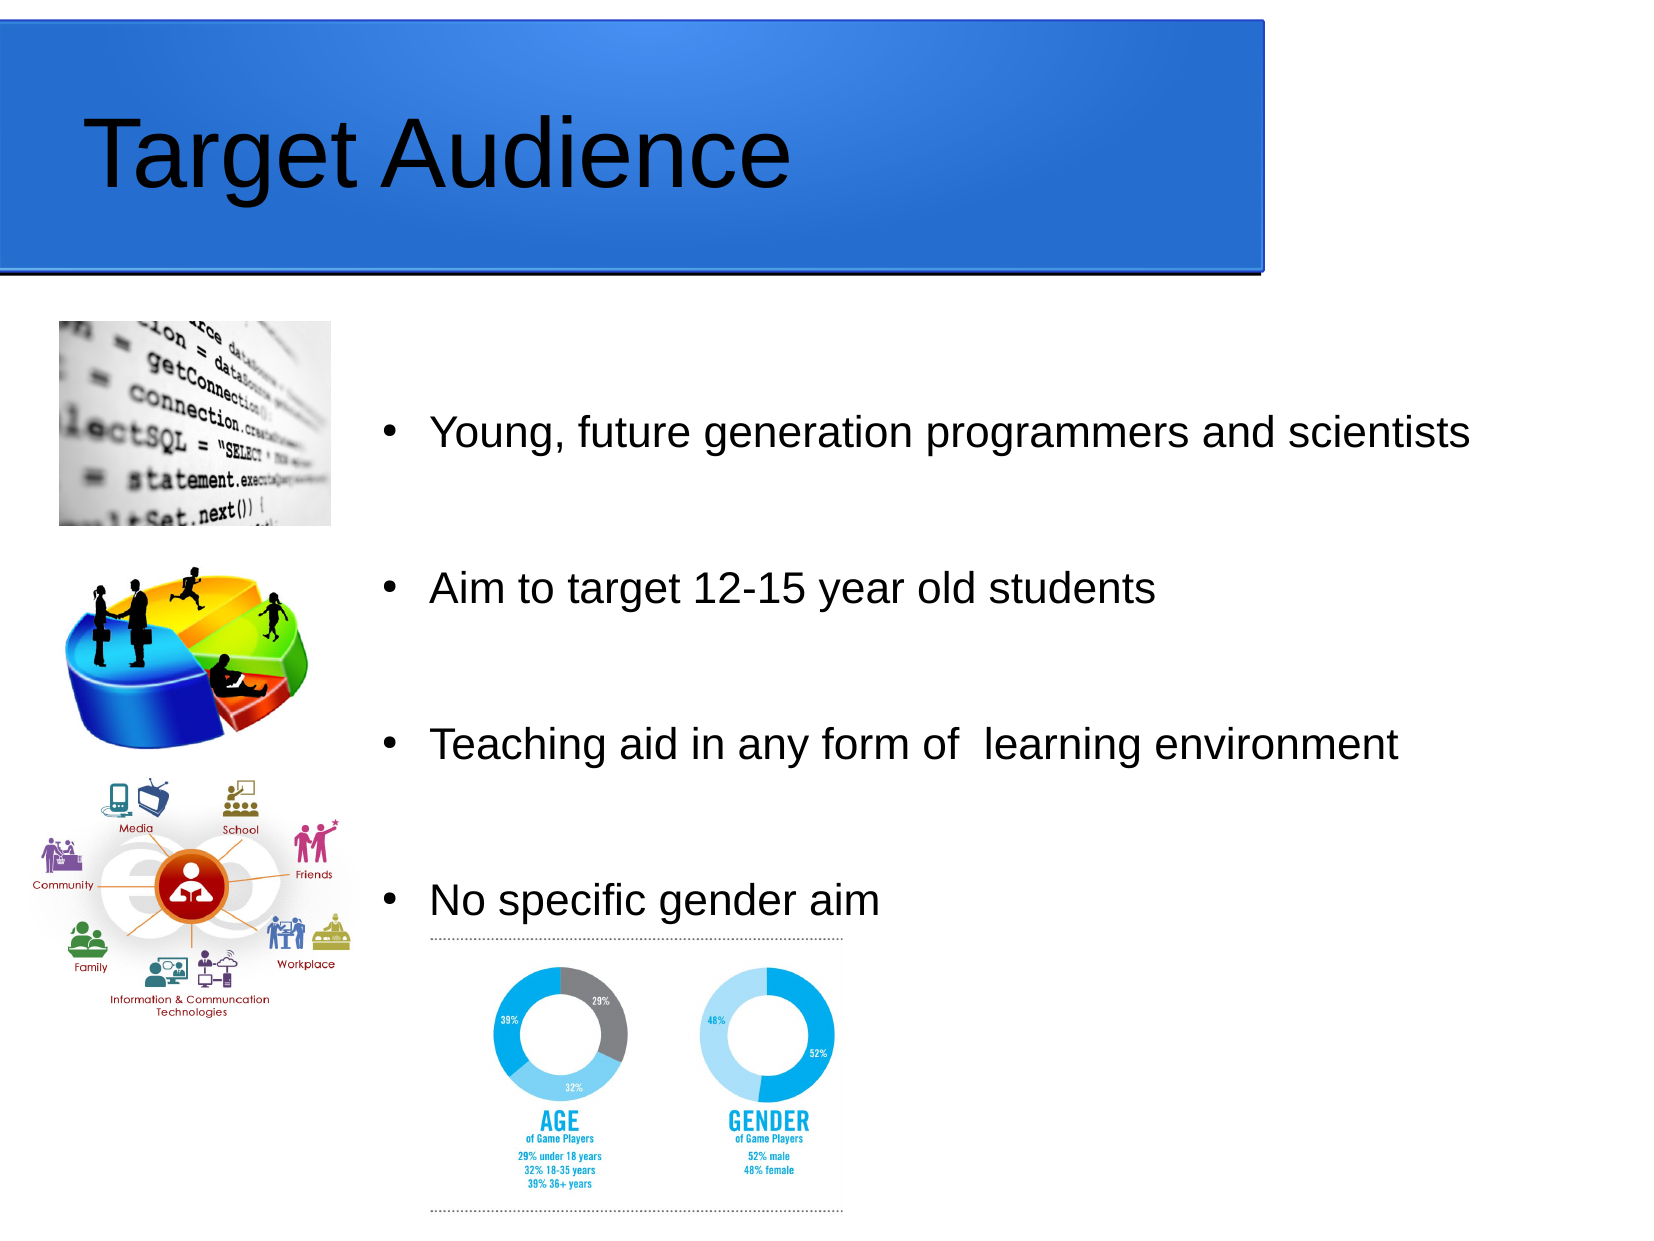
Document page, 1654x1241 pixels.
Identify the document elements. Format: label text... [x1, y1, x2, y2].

picture [425, 931, 843, 1217]
picture [29, 776, 361, 1019]
title Target Audience [82, 94, 1264, 213]
picture [53, 560, 325, 753]
list Young, future generation programmers and scientists Aim to target 12-15 year old students Teaching aid in any form of learning environment No specific gender aim [366, 206, 1654, 926]
picture [59, 321, 331, 526]
